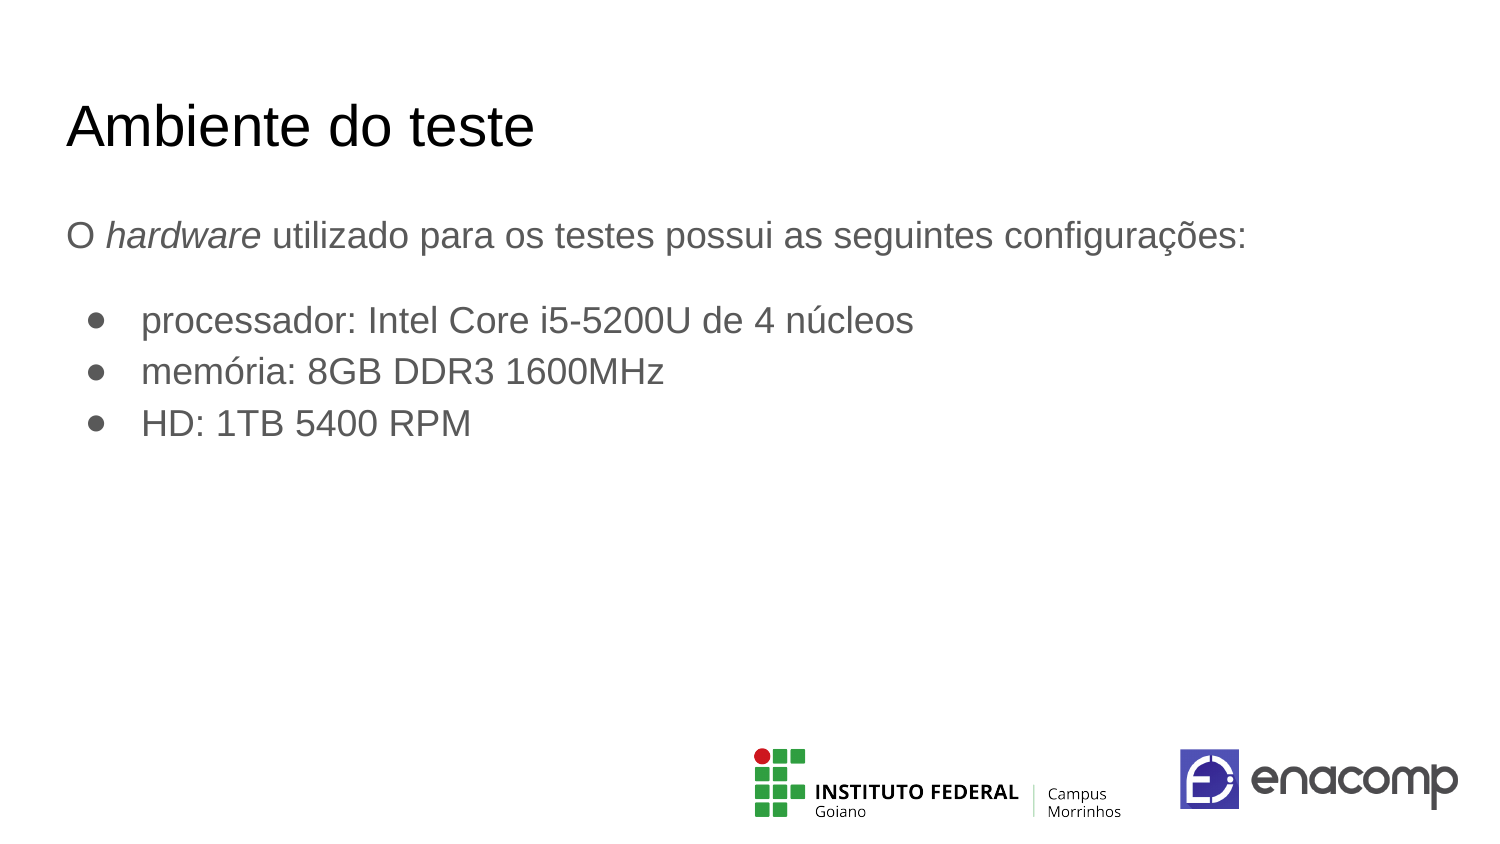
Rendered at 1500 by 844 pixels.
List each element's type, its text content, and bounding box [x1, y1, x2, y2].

picture [1180, 749, 1458, 810]
picture [739, 649, 1129, 844]
title Ambiente do teste [51, 72, 1449, 167]
list O hardware utilizado para os testes possui as seguintes configurações: processador: Intel Core i5-5200U de 4 núcleos memória: 8GB DDR3 1600MHz HD: 1TB 5400 RPM [51, 189, 1449, 750]
